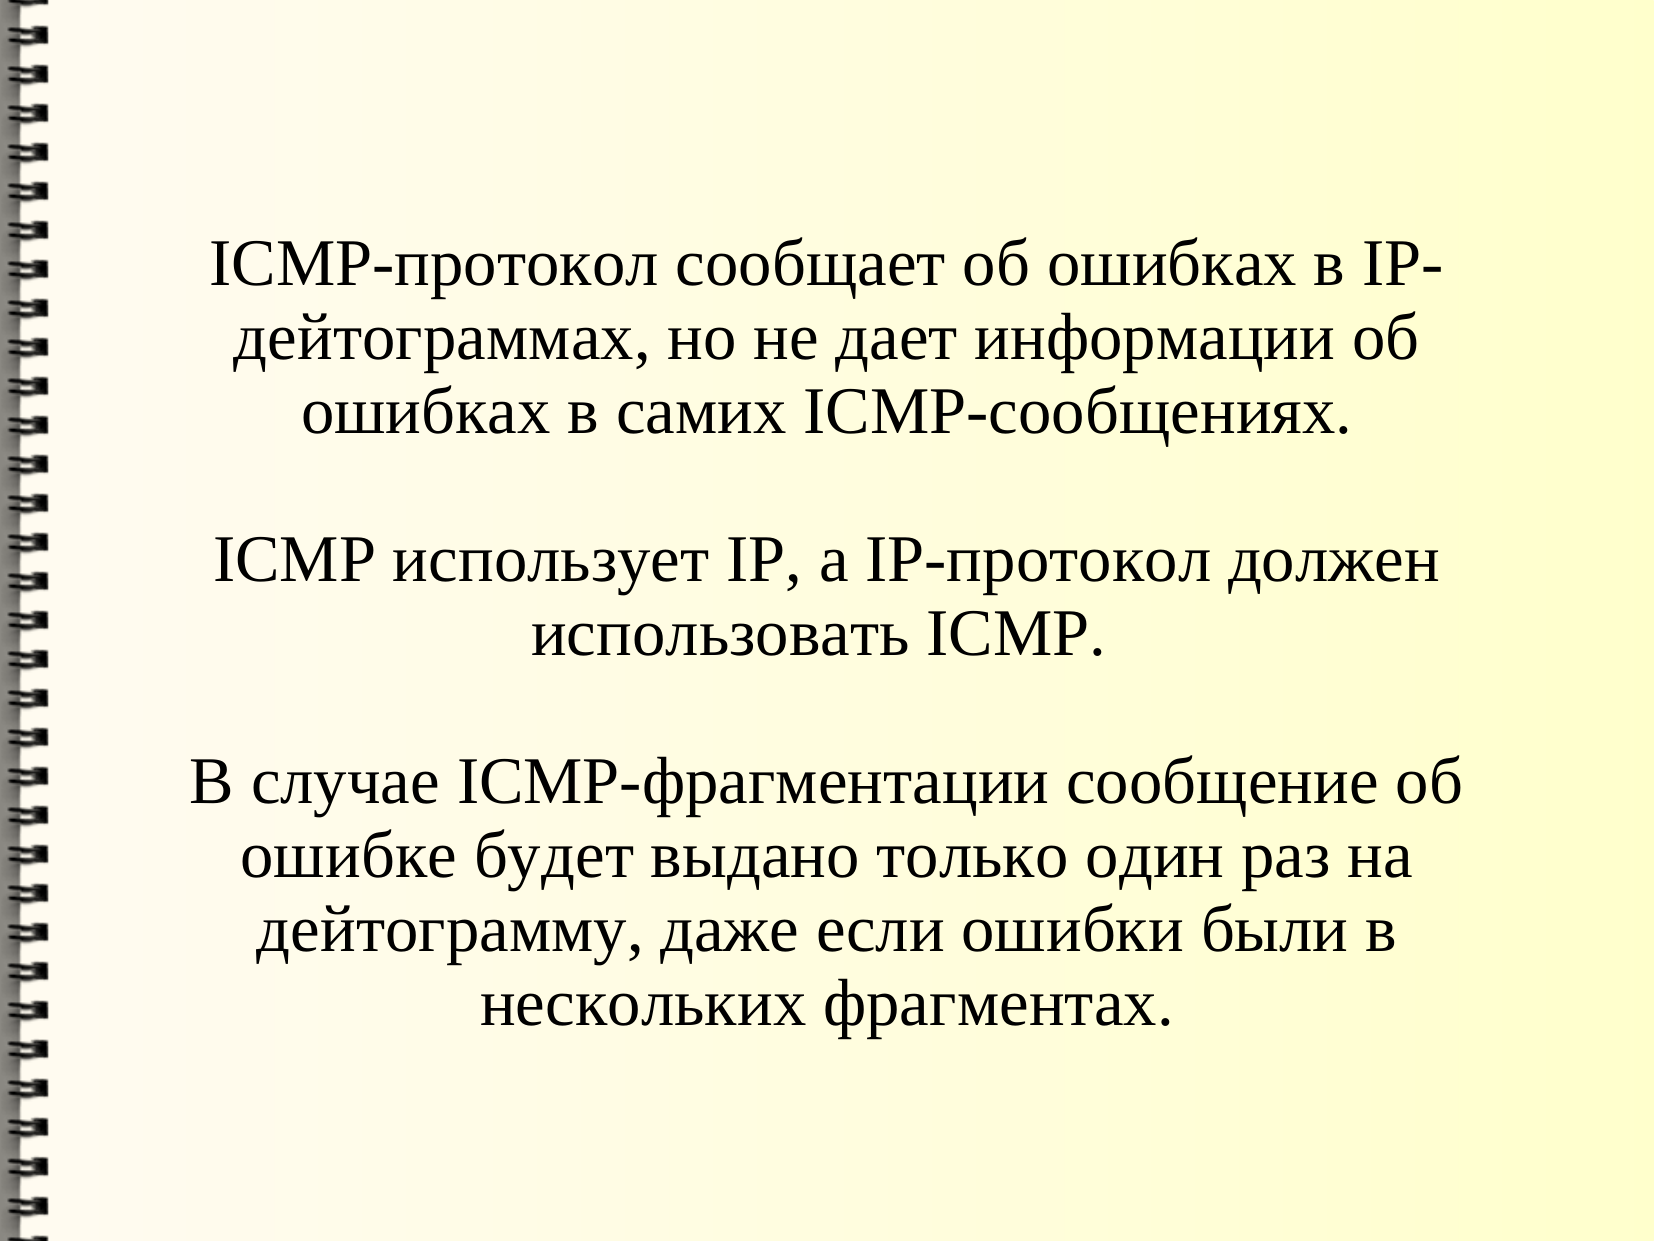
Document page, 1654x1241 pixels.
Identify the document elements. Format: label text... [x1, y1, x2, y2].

picture [0, 0, 1654, 1241]
subtitle ICMP-протокол сообщает об ошибках в IP-дейтограммах, но не дает информации об ошибках в самих ICMP-сообщениях. ICMP использует IP, а IP-протокол должен использовать ICMP. В случае ICMP-фрагментации сообщение об ошибке будет выдано только один раз на дейтограмму, даже если ошибки были в нескольких фрагментах. [121, 110, 1534, 1156]
